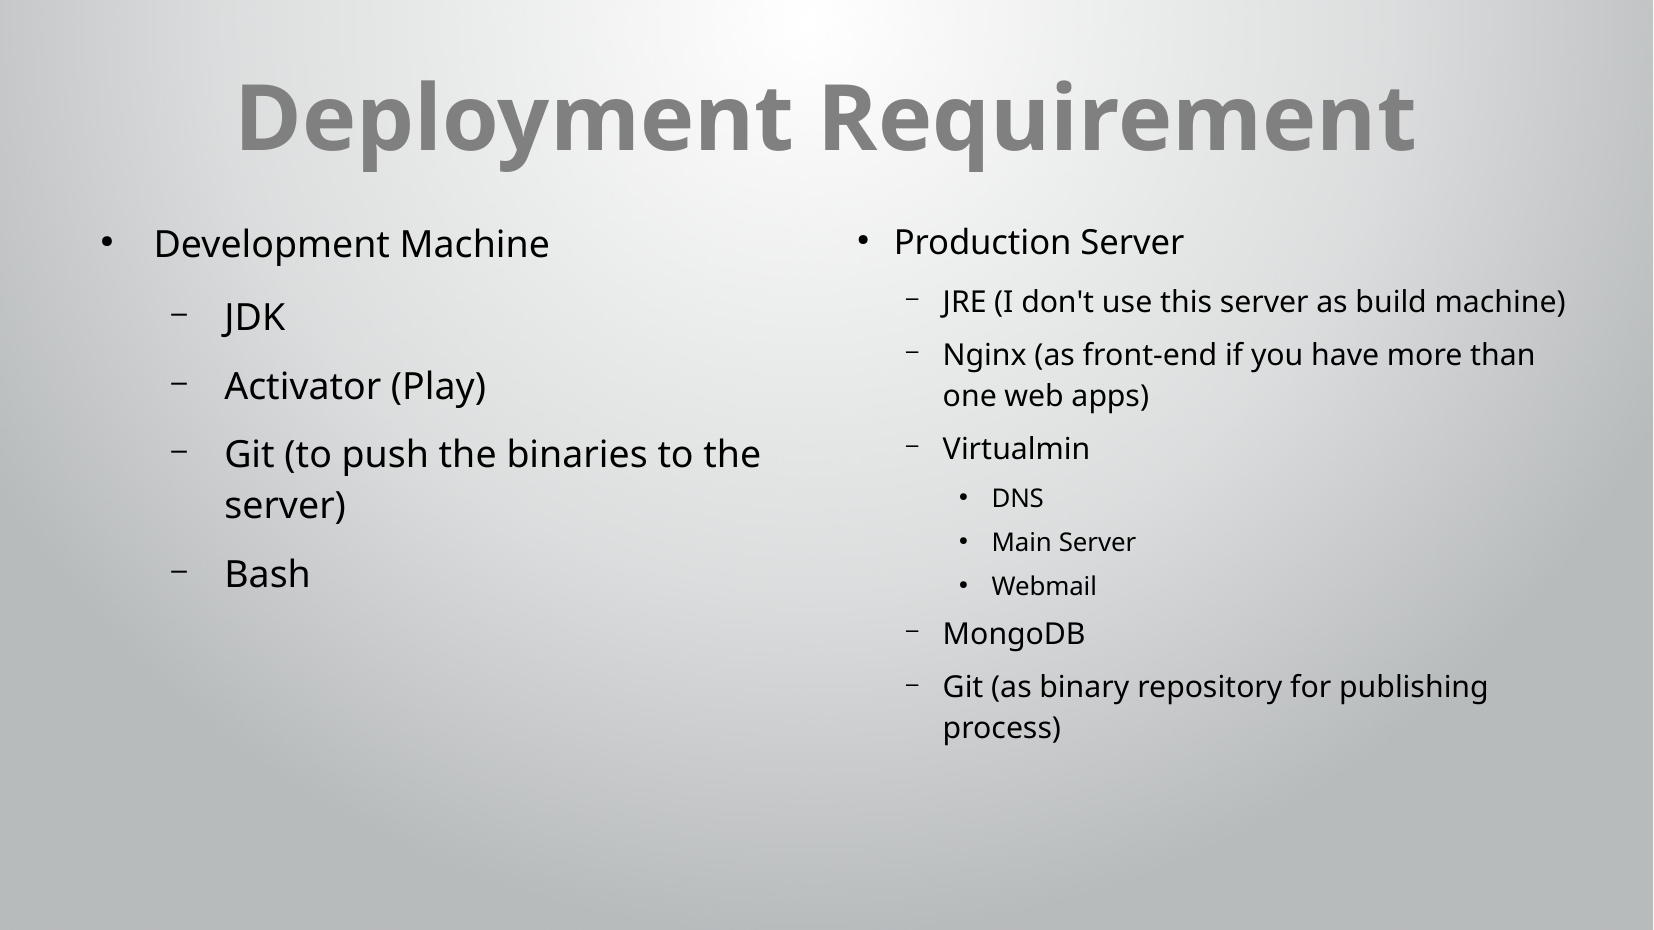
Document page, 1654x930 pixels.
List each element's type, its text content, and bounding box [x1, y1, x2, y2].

list Production Server JRE (I don't use this server as build machine) Nginx (as front-end if you have more than one web apps) Virtualmin DNS Main Server Webmail MongoDB Git (as binary repository for publishing process) [844, 217, 1571, 757]
picture [0, 0, 1654, 930]
title Deployment Requirement [82, 36, 1571, 193]
list Development Machine JDK Activator (Play) Git (to push the binaries to the server) Bash [82, 217, 809, 757]
